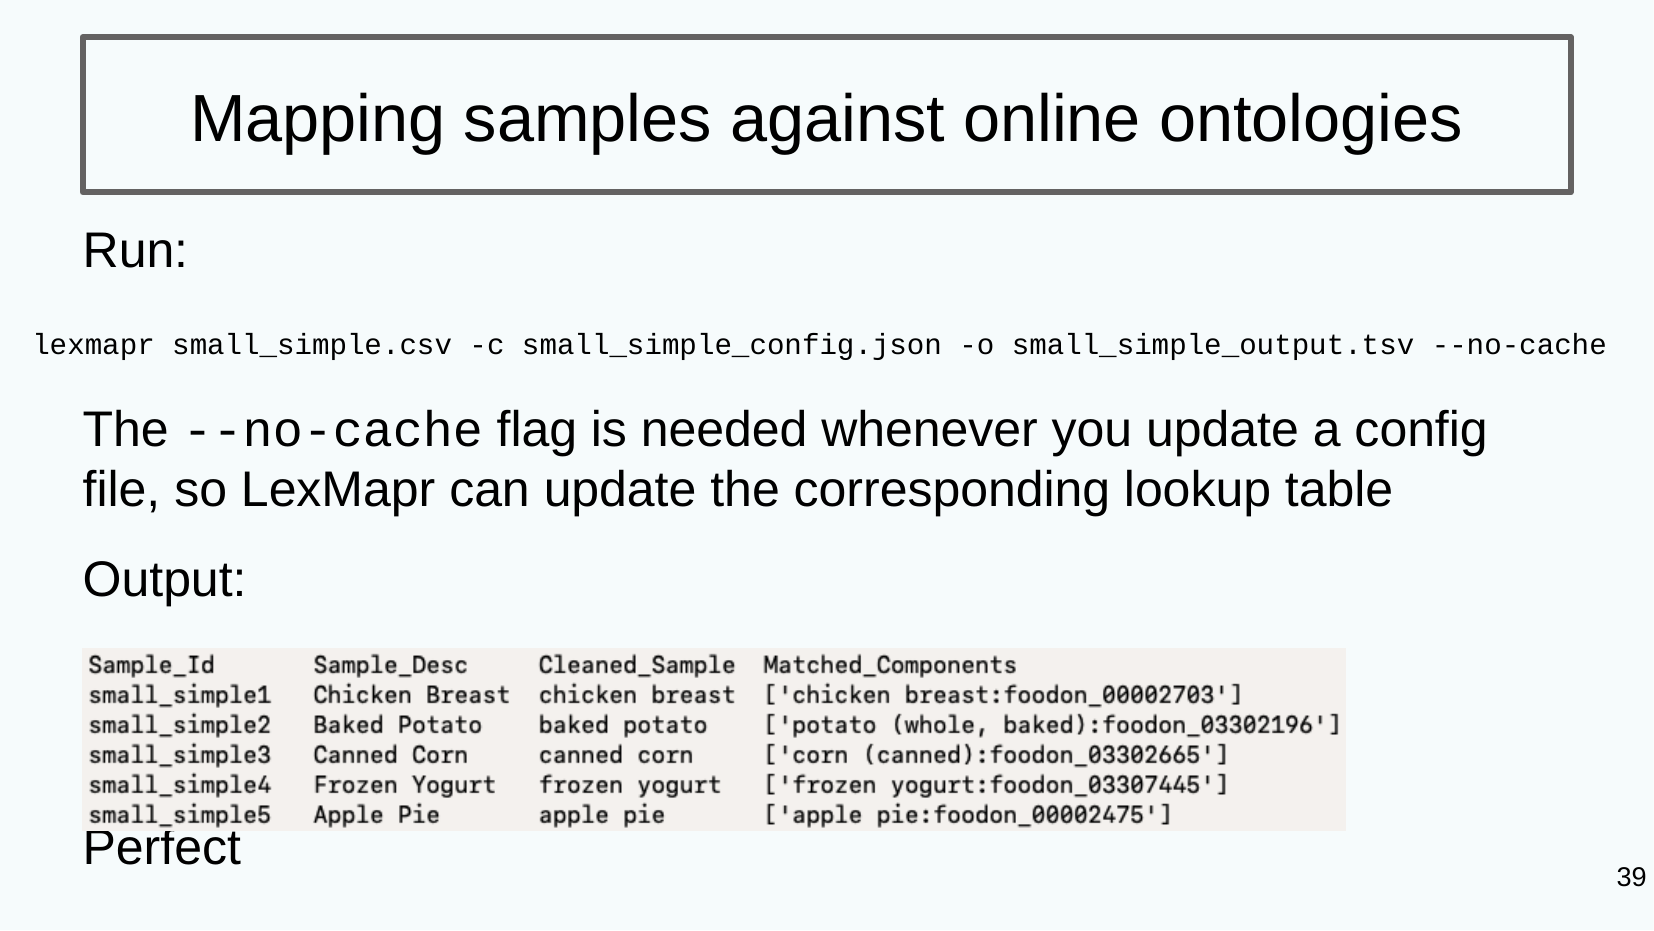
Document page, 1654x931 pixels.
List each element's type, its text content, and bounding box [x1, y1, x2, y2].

text_box Mapping samples against online ontologies [82, 37, 1571, 193]
picture [82, 648, 1346, 831]
text_box Run: The --no-cache flag is needed whenever you update a config file, so LexMapr can update the corresponding lookup table Output: Perfect [82, 402, 1571, 757]
text_box lexmapr small_simple.csv -c small_simple_config.json -o small_simple_output.tsv --no-cache [0, 310, 1654, 402]
slide_number <number> [1547, 859, 1647, 931]
text_box Run: The --no-cache flag is needed whenever you update a config file, so LexMapr can update the corresponding lookup table Output: Perfect [82, 217, 1571, 310]
